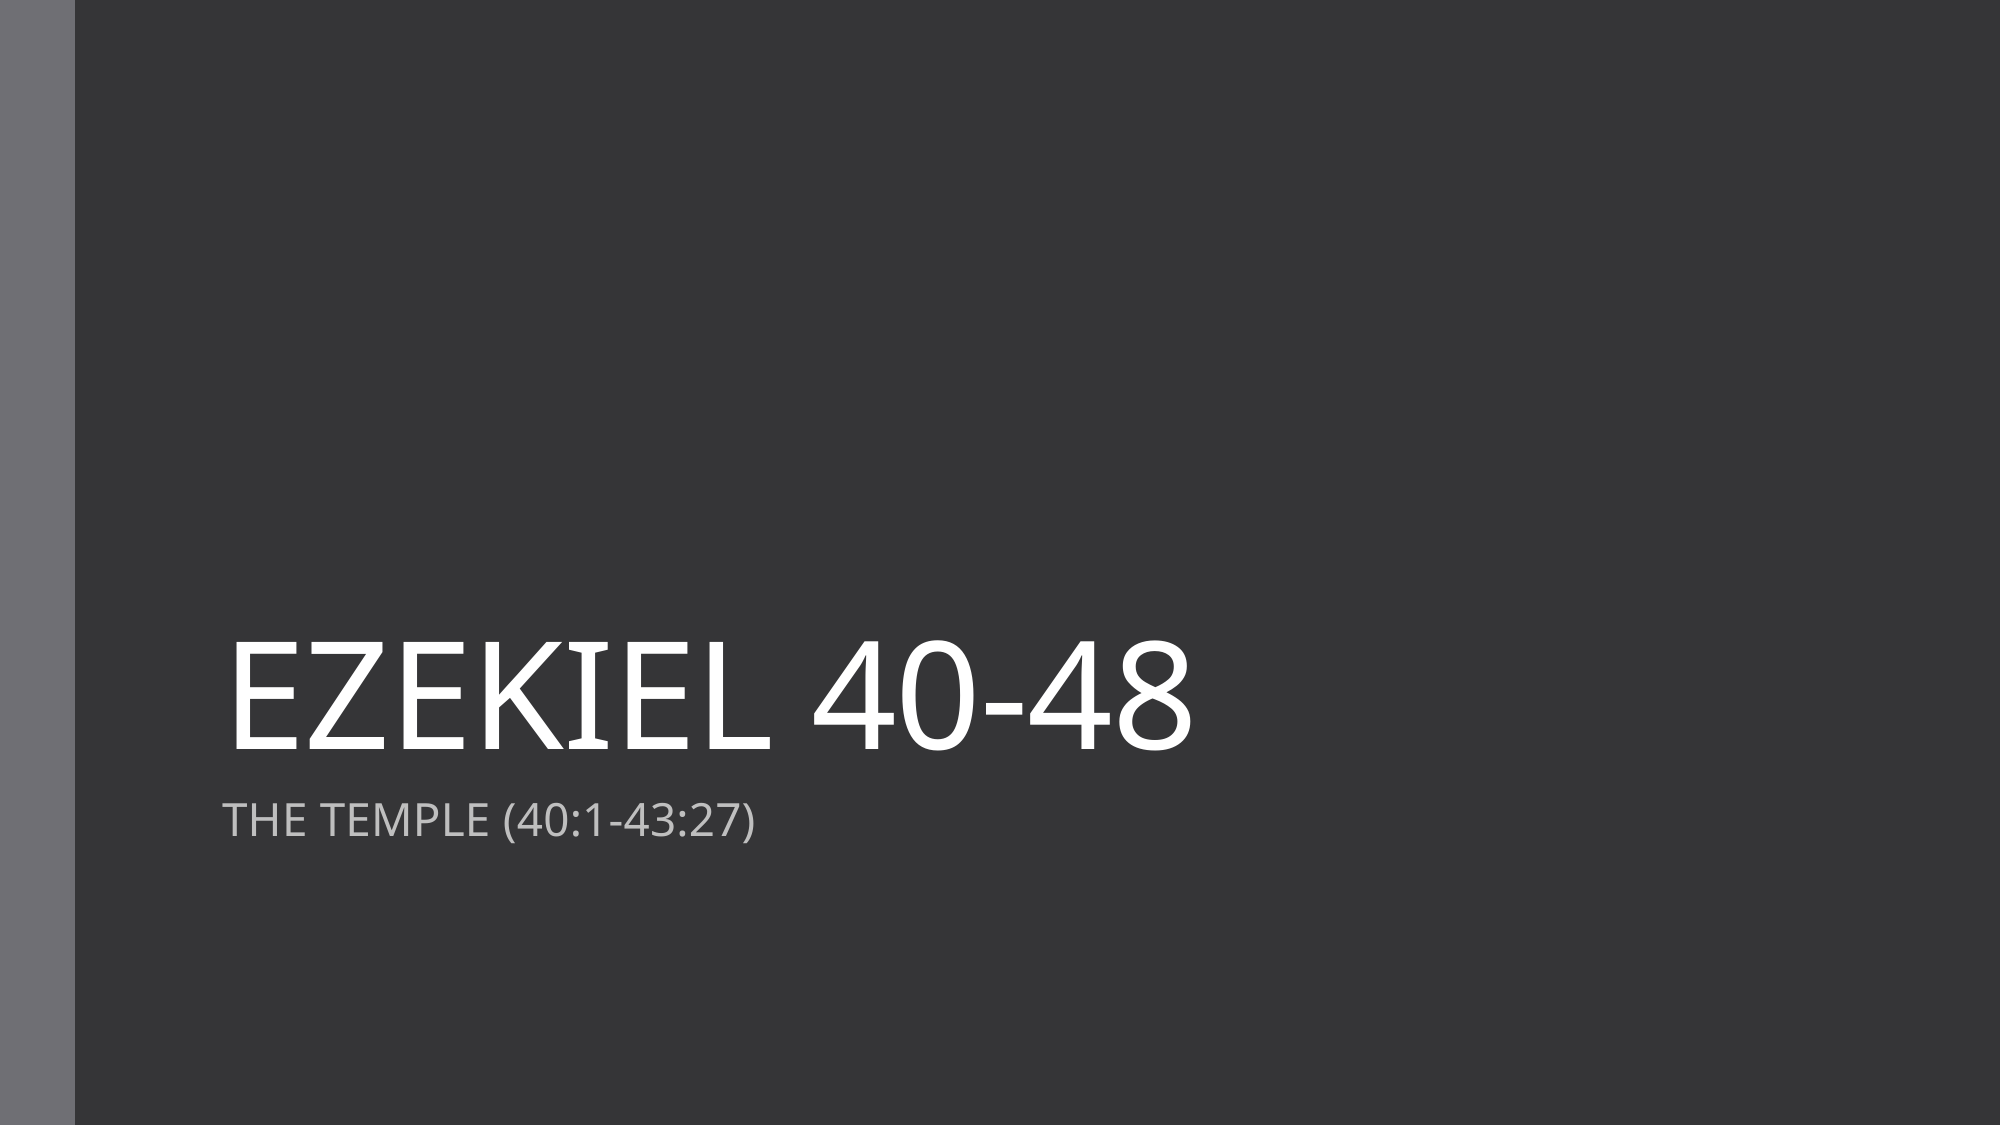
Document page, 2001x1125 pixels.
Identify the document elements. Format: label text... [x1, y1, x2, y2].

title EZEKIEL 40-48 [206, 124, 1752, 787]
subtitle THE TEMPLE (40:1-43:27) [206, 787, 1752, 1066]
